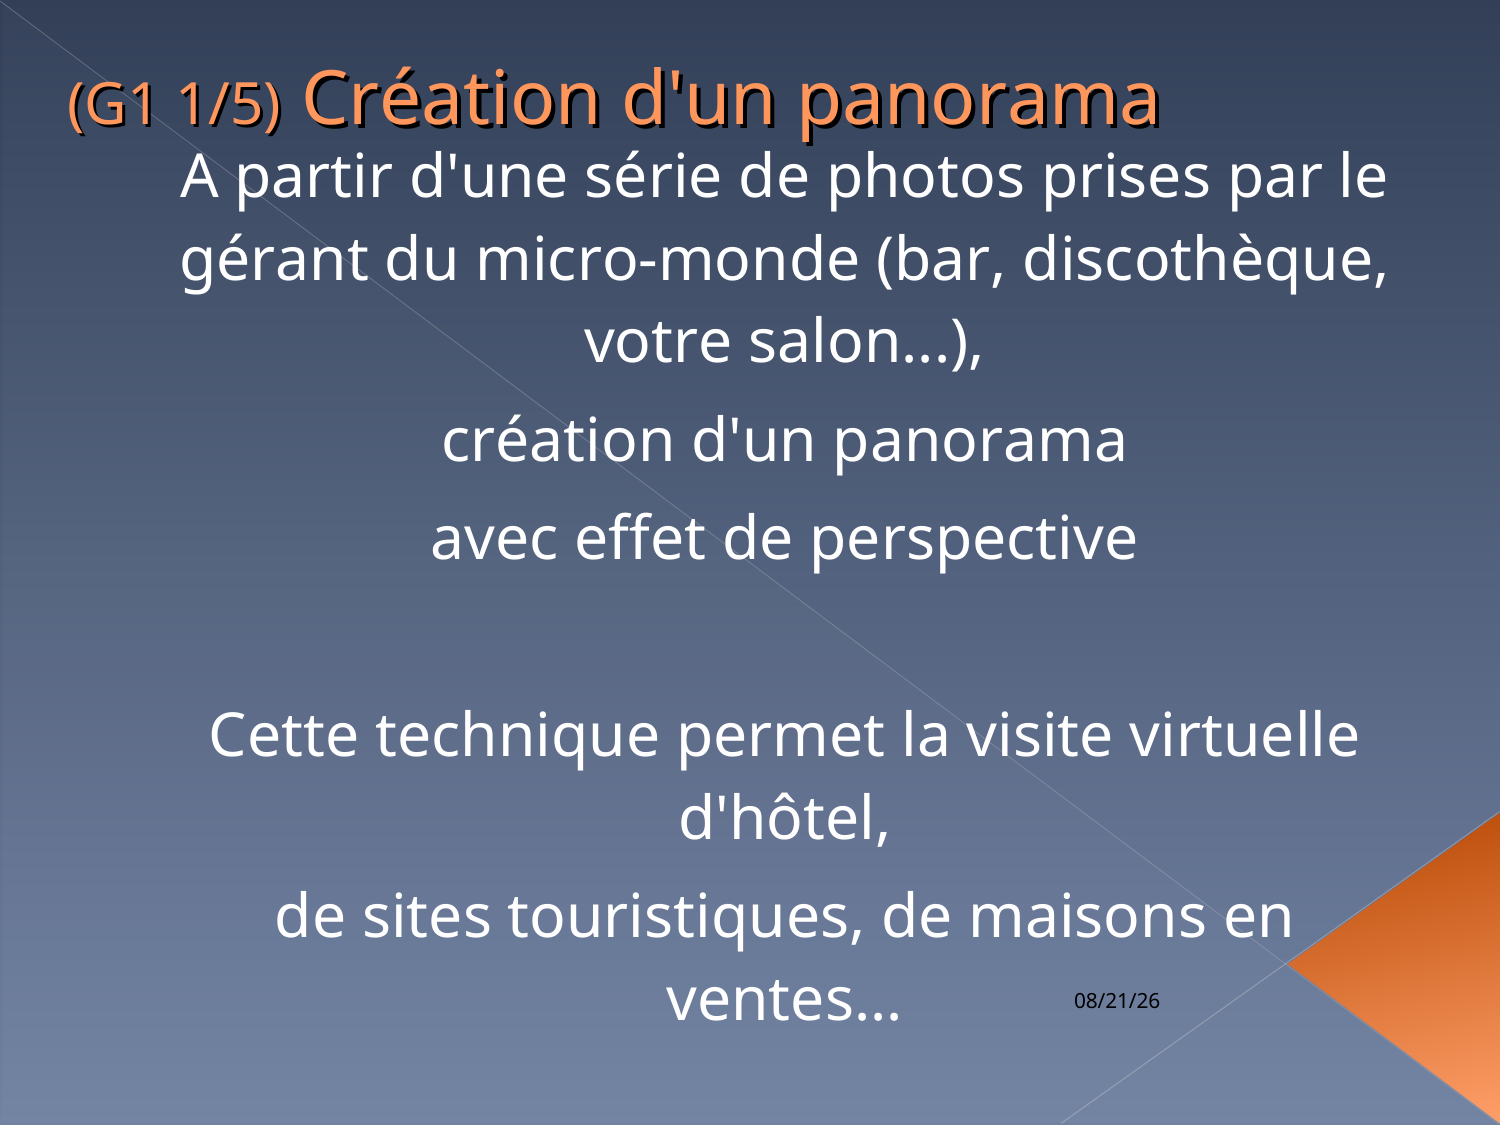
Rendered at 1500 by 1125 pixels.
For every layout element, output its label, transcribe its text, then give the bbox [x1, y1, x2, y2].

subtitle A partir d'une série de photos prises par le gérant du micro-monde (bar, discothèque, votre salon...), création d'un panorama avec effet de perspective Cette technique permet la visite virtuelle d'hôtel, de sites touristiques, de maisons en ventes... [75, 185, 1420, 1084]
title (G1 1/5) Création d'un panorama [67, 46, 1418, 144]
